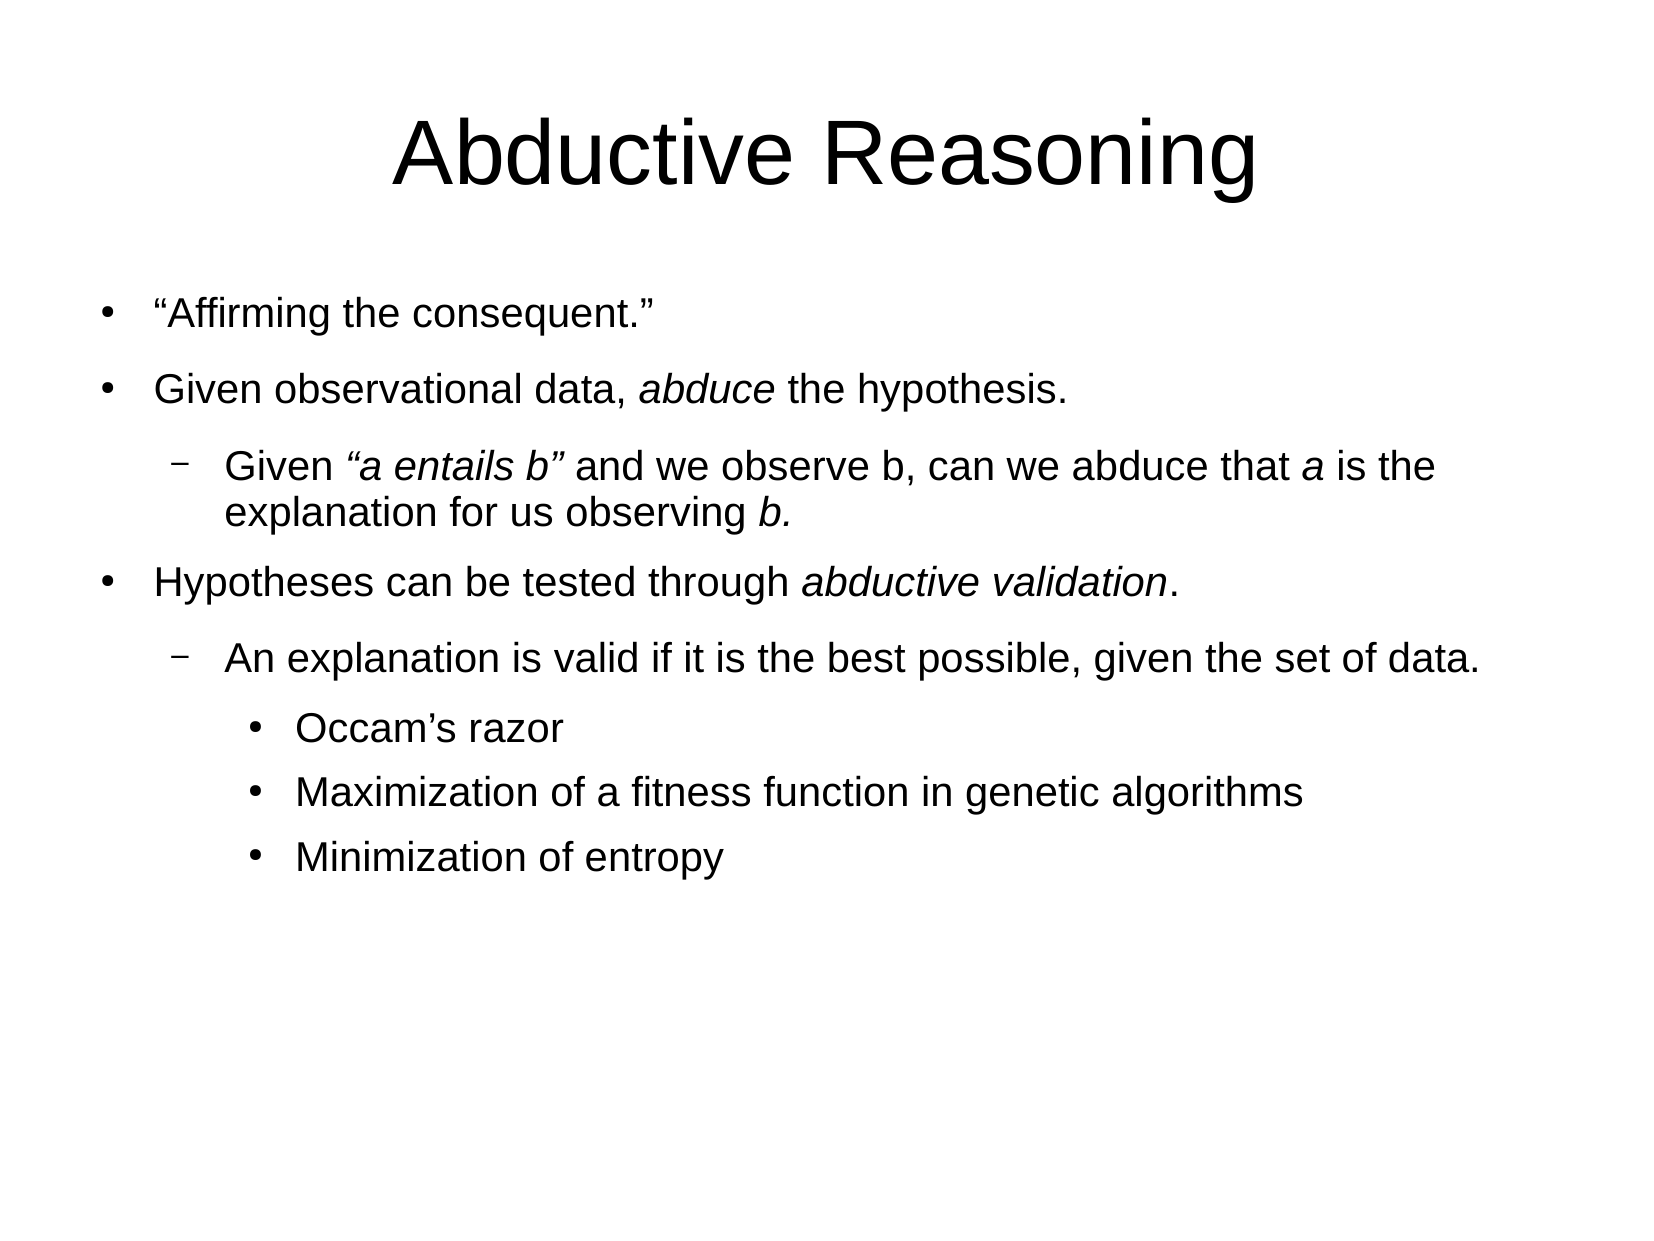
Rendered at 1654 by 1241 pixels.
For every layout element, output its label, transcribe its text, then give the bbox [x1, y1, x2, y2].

list “Affirming the consequent.” Given observational data, abduce the hypothesis. Given “a entails b” and we observe b, can we abduce that a is the explanation for us observing b. Hypotheses can be tested through abductive validation. An explanation is valid if it is the best possible, given the set of data. Occam’s razor Maximization of a fitness function in genetic algorithms Minimization of entropy [82, 290, 1571, 1010]
title Abductive Reasoning [82, 49, 1571, 257]
